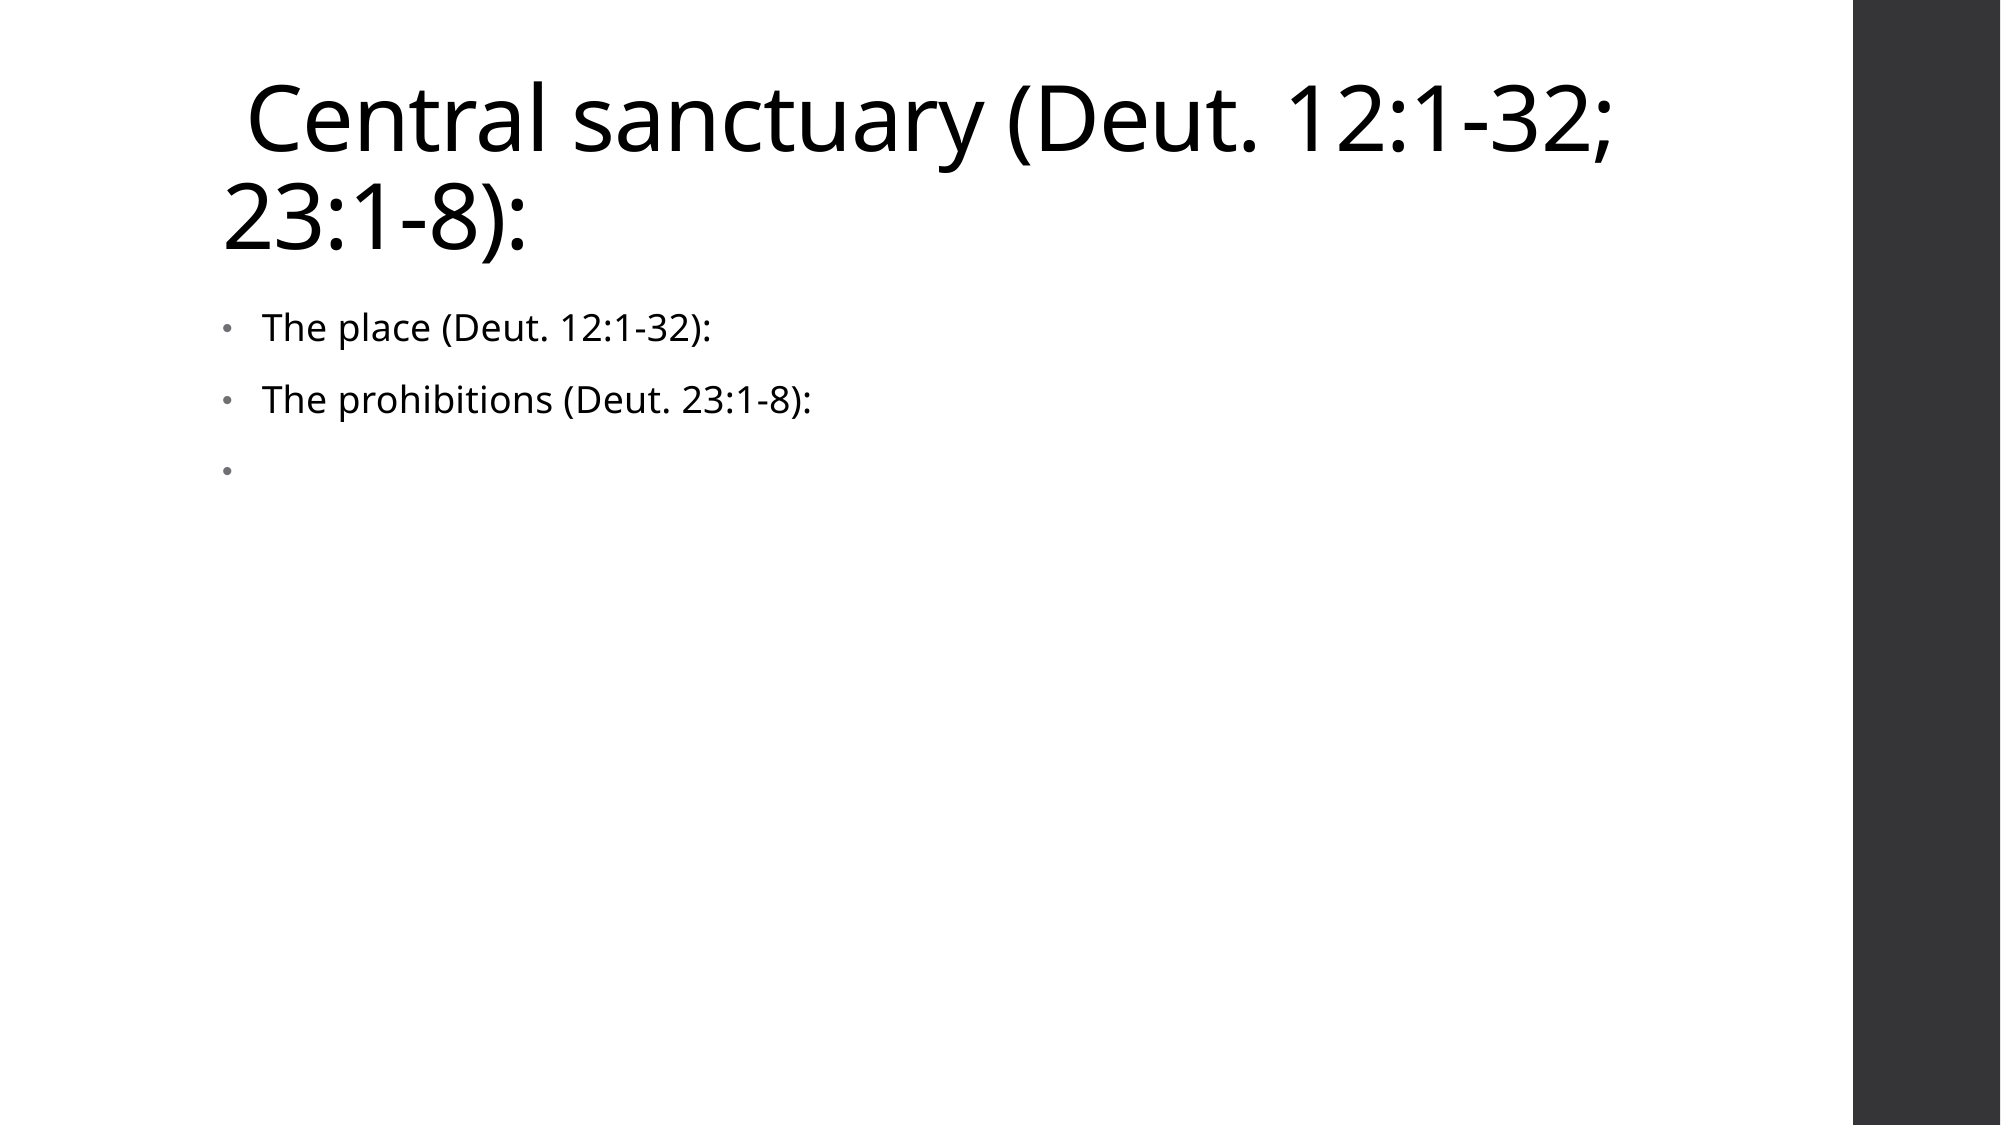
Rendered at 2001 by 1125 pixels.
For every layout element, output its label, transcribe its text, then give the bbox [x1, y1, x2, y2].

title Central sanctuary (Deut. 12:1-32; 23:1-8): [206, 60, 1797, 278]
list The place (Deut. 12:1-32): The prohibitions (Deut. 23:1-8): [206, 299, 1617, 1014]
